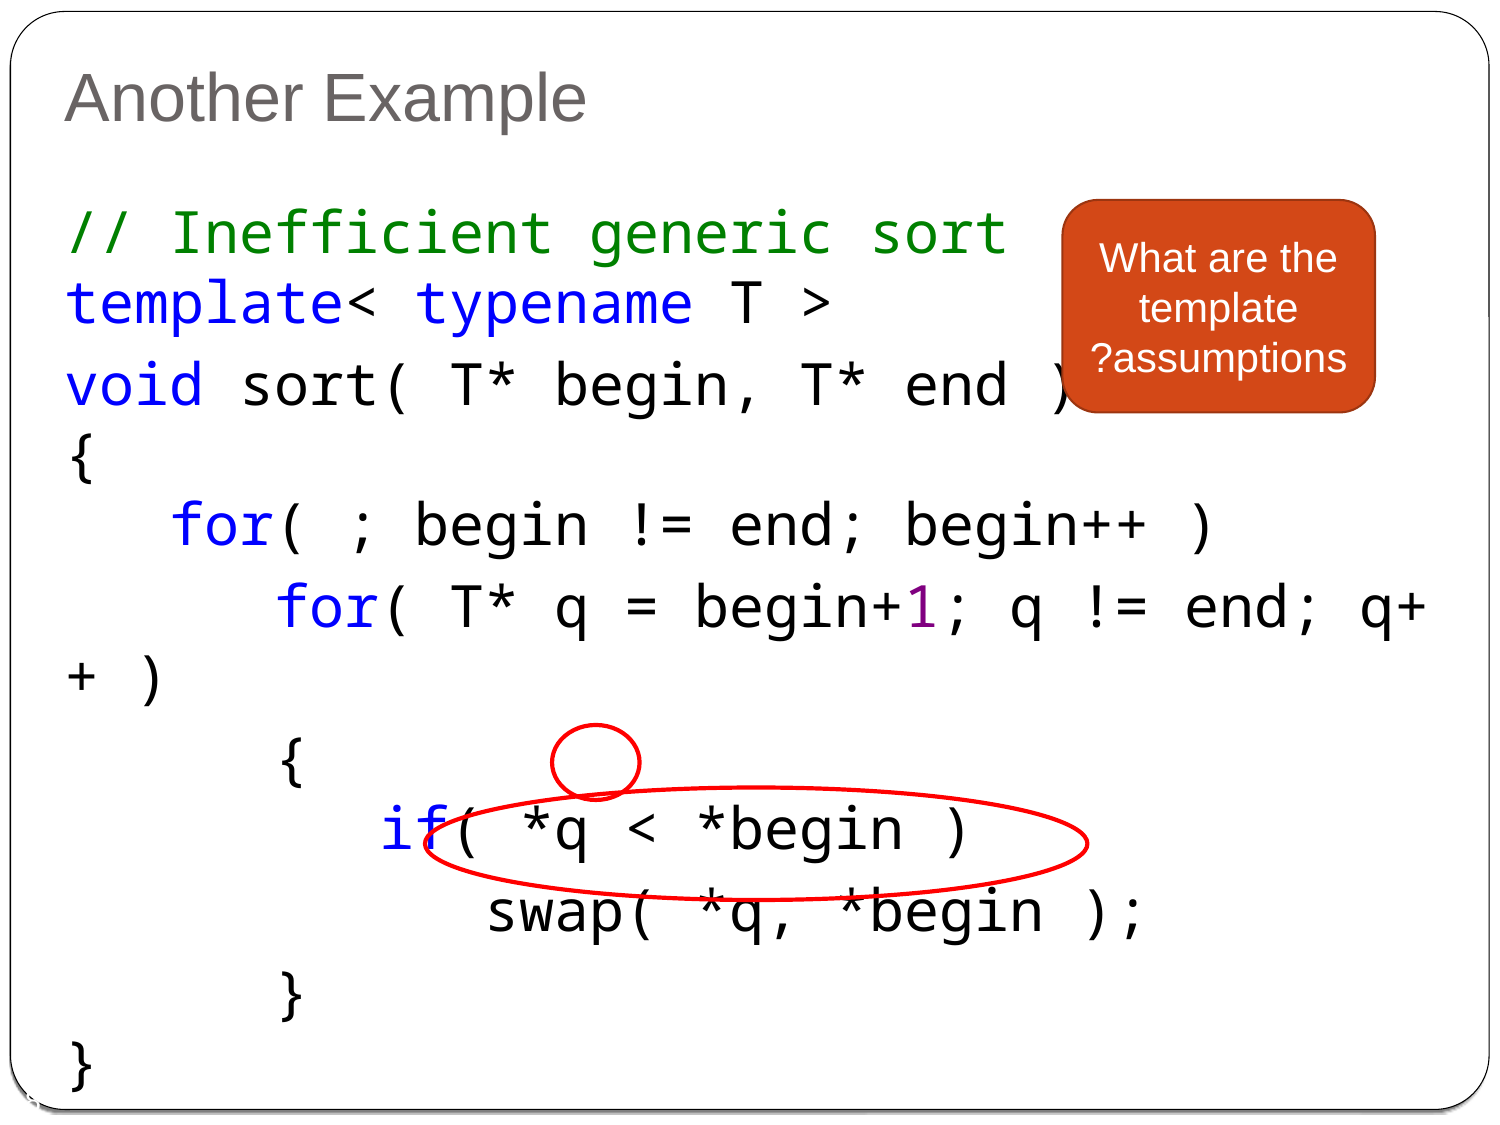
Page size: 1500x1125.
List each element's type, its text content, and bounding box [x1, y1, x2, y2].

slide_number <number> [0, 1074, 50, 1125]
list // Inefficient generic sort template< typename T > void sort( T* begin, T* end ) { for( ; begin != end; begin++ ) for( T* q = begin+1; q != end; q++ ) { if( *q < *begin ) swap( *q, *begin ); } } [50, 187, 1450, 1125]
text_box What are the template assumptions? [1062, 199, 1375, 413]
title Another Example [50, 45, 1450, 150]
